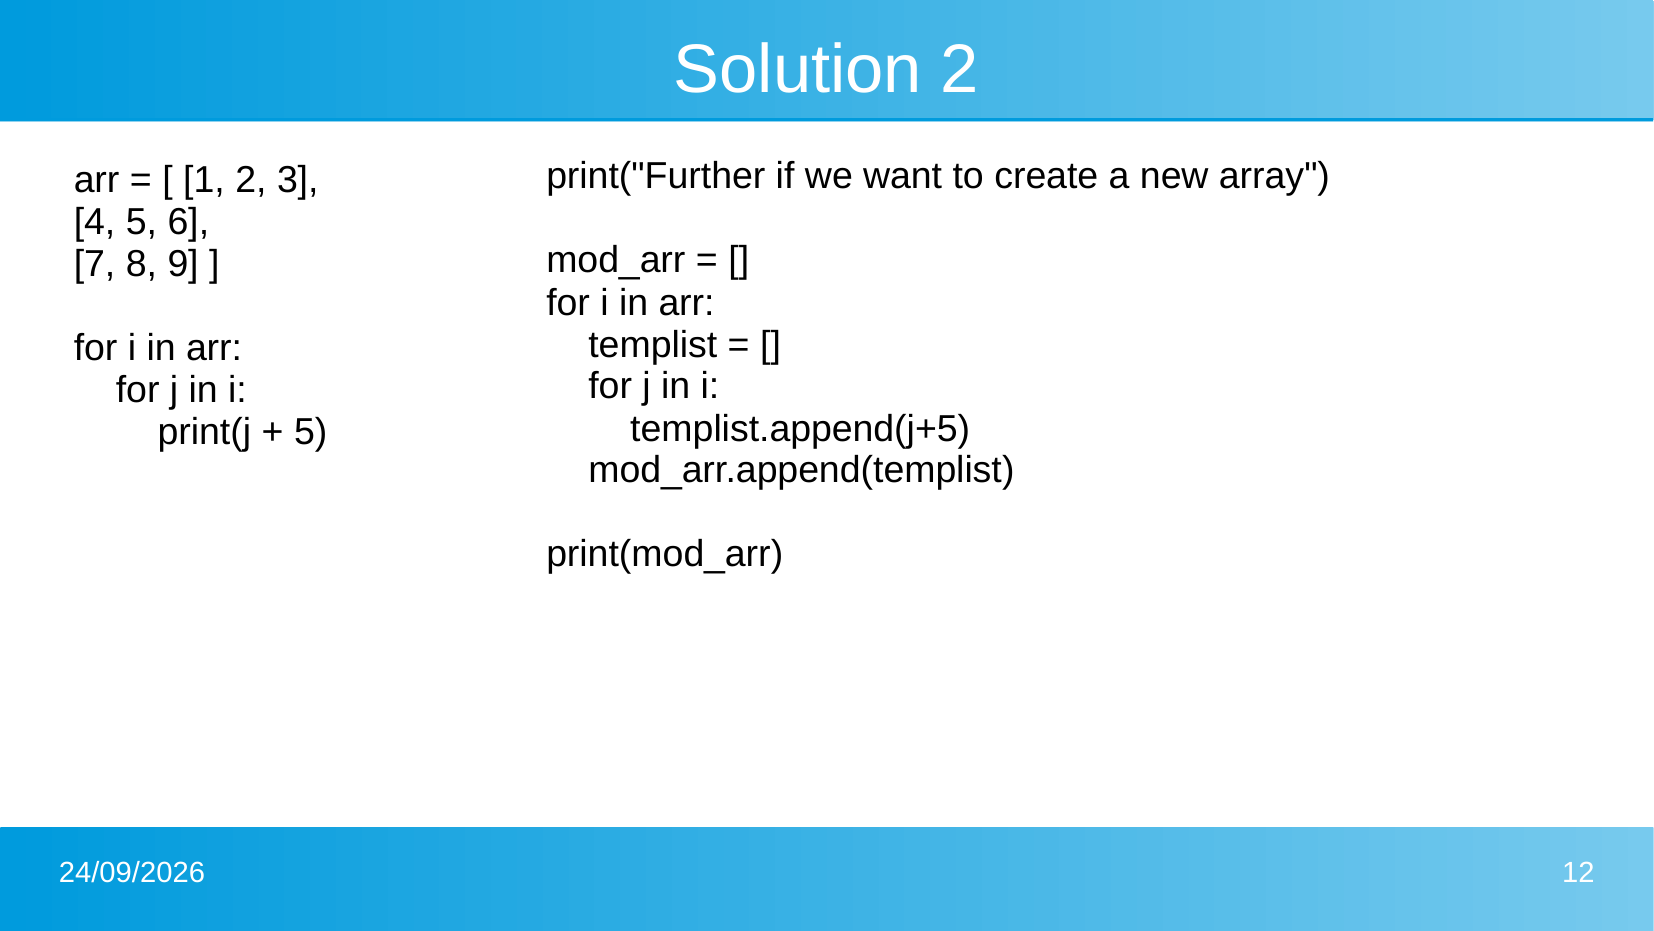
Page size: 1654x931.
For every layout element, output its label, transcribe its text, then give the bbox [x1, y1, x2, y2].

text_box arr = [ [1, 2, 3], [4, 5, 6], [7, 8, 9] ] for i in arr: for j in i: print(j + 5) [59, 151, 531, 532]
text_box print("Further if we want to create a new array") mod_arr = [] for i in arr: templist = [] for j in i: templist.append(j+5) mod_arr.append(templist) print(mod_arr) [531, 147, 1359, 583]
title Solution 2 [59, 29, 1595, 108]
